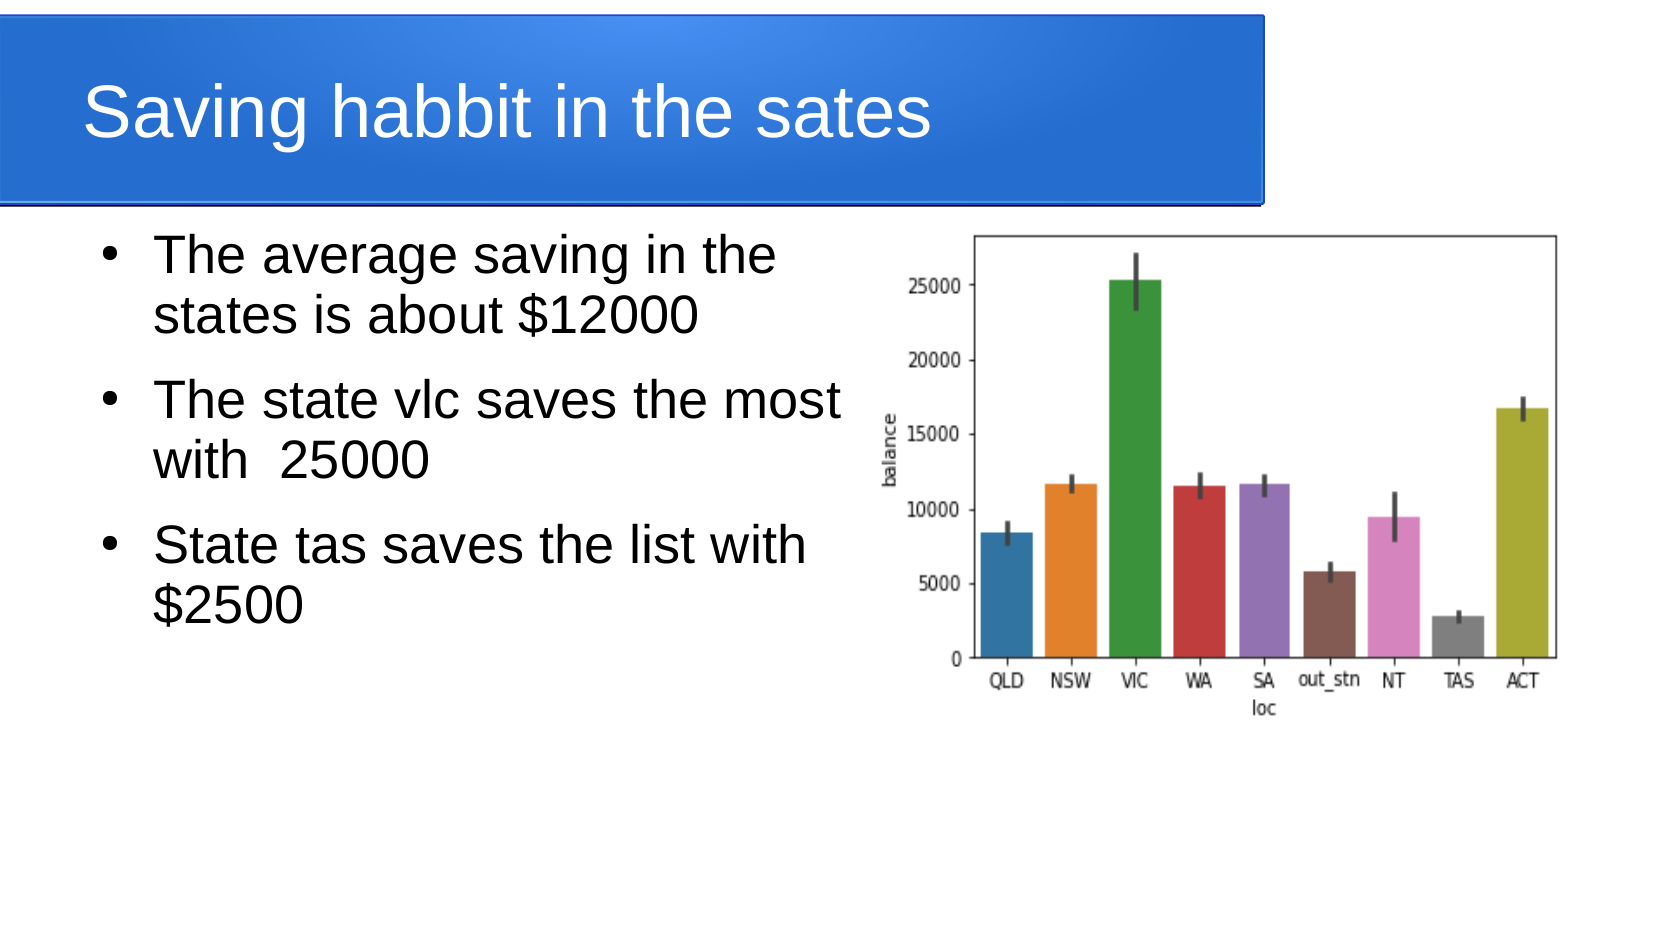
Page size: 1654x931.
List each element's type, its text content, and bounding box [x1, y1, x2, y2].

title Saving habbit in the sates [82, 35, 1235, 189]
list The average saving in the states is about $12000 The state vlc saves the most with 25000 State tas saves the list with $2500 [82, 224, 856, 764]
picture [870, 224, 1606, 736]
